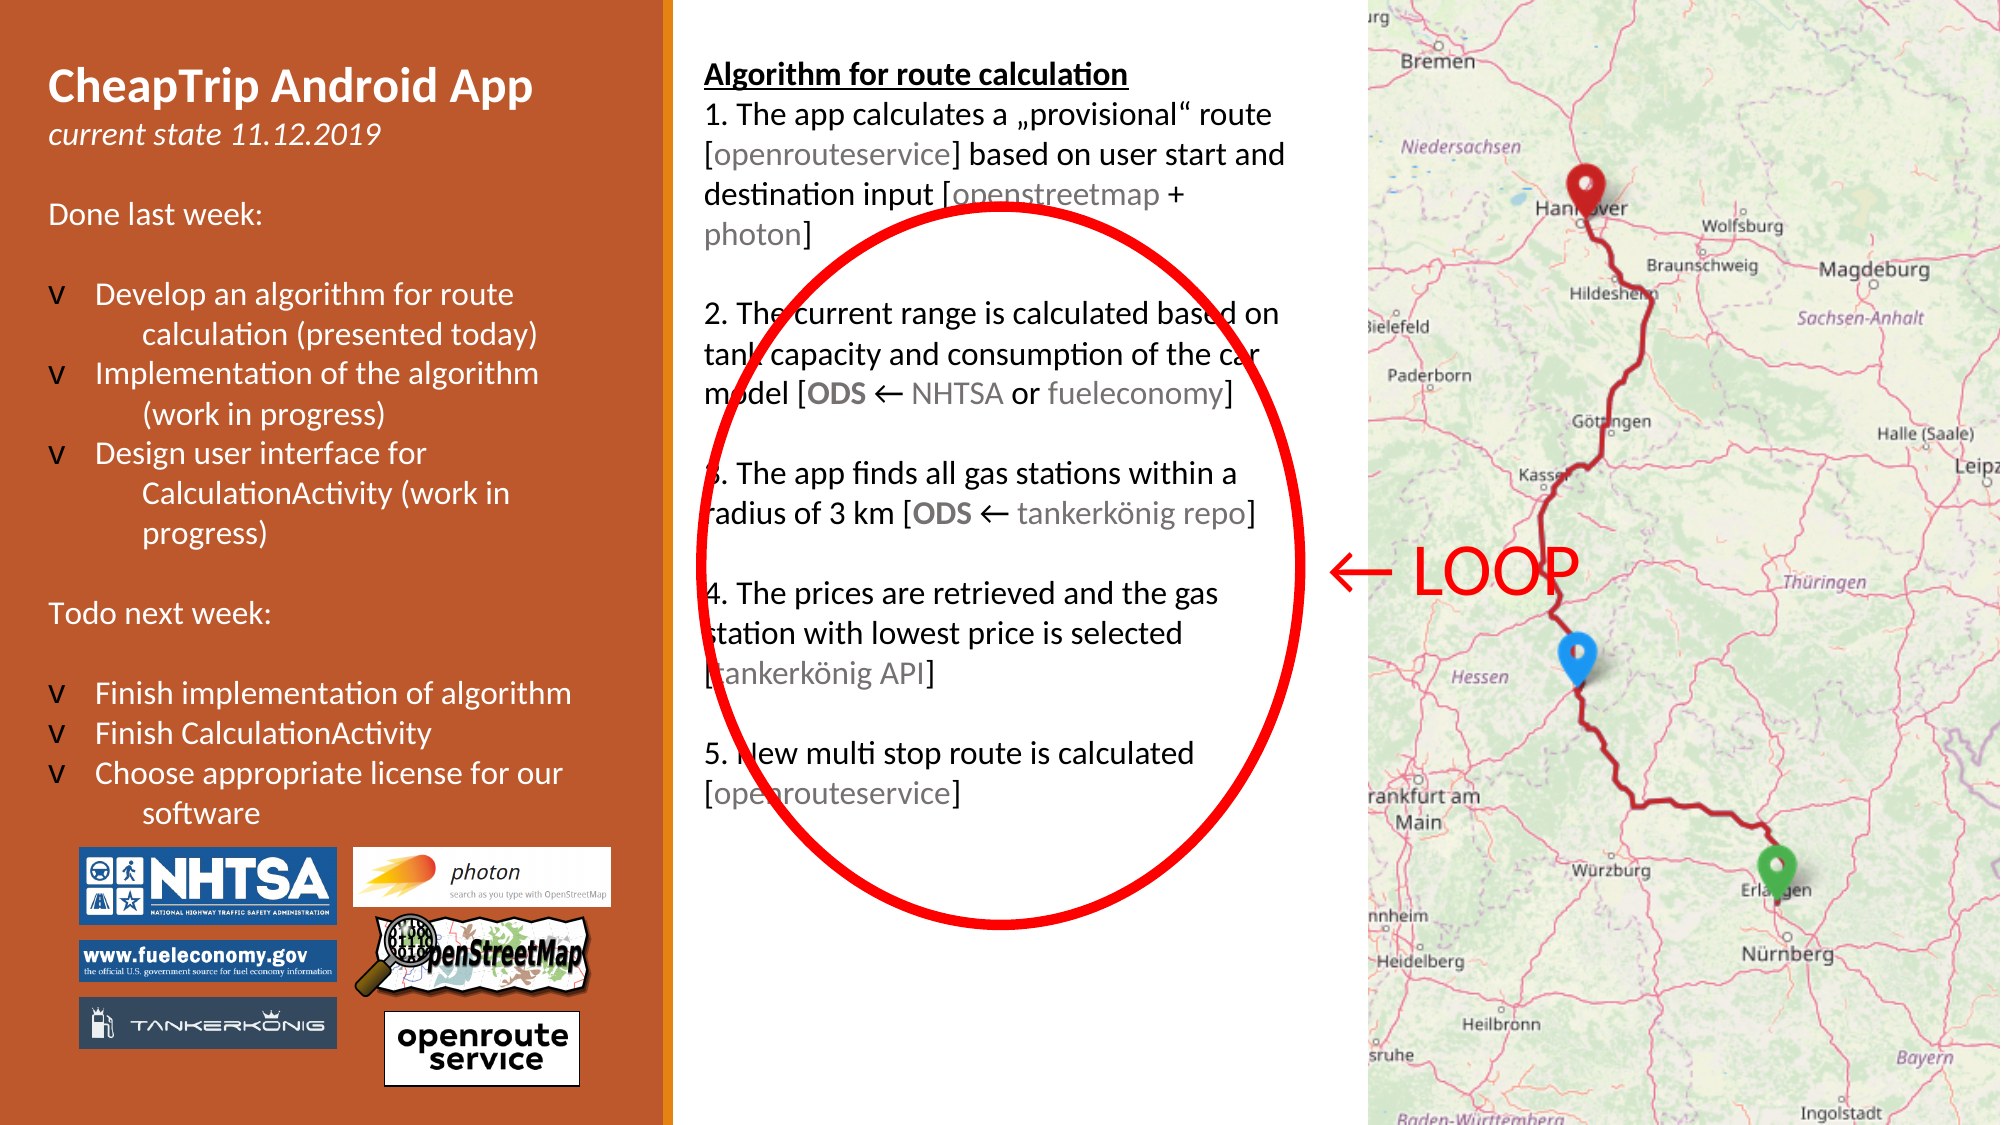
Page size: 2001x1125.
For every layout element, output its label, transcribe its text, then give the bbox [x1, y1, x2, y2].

text_box CheapTrip Android App current state 11.12.2019 Done last week: Develop an algorithm for route calculation (presented today) Implementation of the algorithm (work in progress) Design user interface for CalculationActivity (work in progress) Todo next week: Finish implementation of algorithm Finish CalculationActivity Choose appropriate license for our software [33, 44, 640, 888]
picture [79, 997, 337, 1049]
text_box Algorithm for route calculation 1. The app calculates a „provisional“ route [openrouteservice] based on user start and destination input [openstreetmap + photon] 2. The current range is calculated based on tank capacity and consumption of the car model [ODS ← NHTSA or fueleconomy] 3. The app finds all gas stations within a radius of 3 km [ODS ← tankerkönig repo] 4. The prices are retrieved and the gas station with lowest price is selected [tankerkönig API] 5. New multi stop route is calculated [openrouteservice] [688, 44, 1313, 868]
text_box [701, 206, 1301, 925]
picture [385, 1012, 579, 1086]
picture [79, 888, 337, 925]
picture [79, 940, 337, 982]
picture [353, 888, 611, 907]
picture [1368, 0, 2000, 1125]
text_box ← LOOP [1312, 512, 1599, 619]
picture [353, 911, 611, 998]
